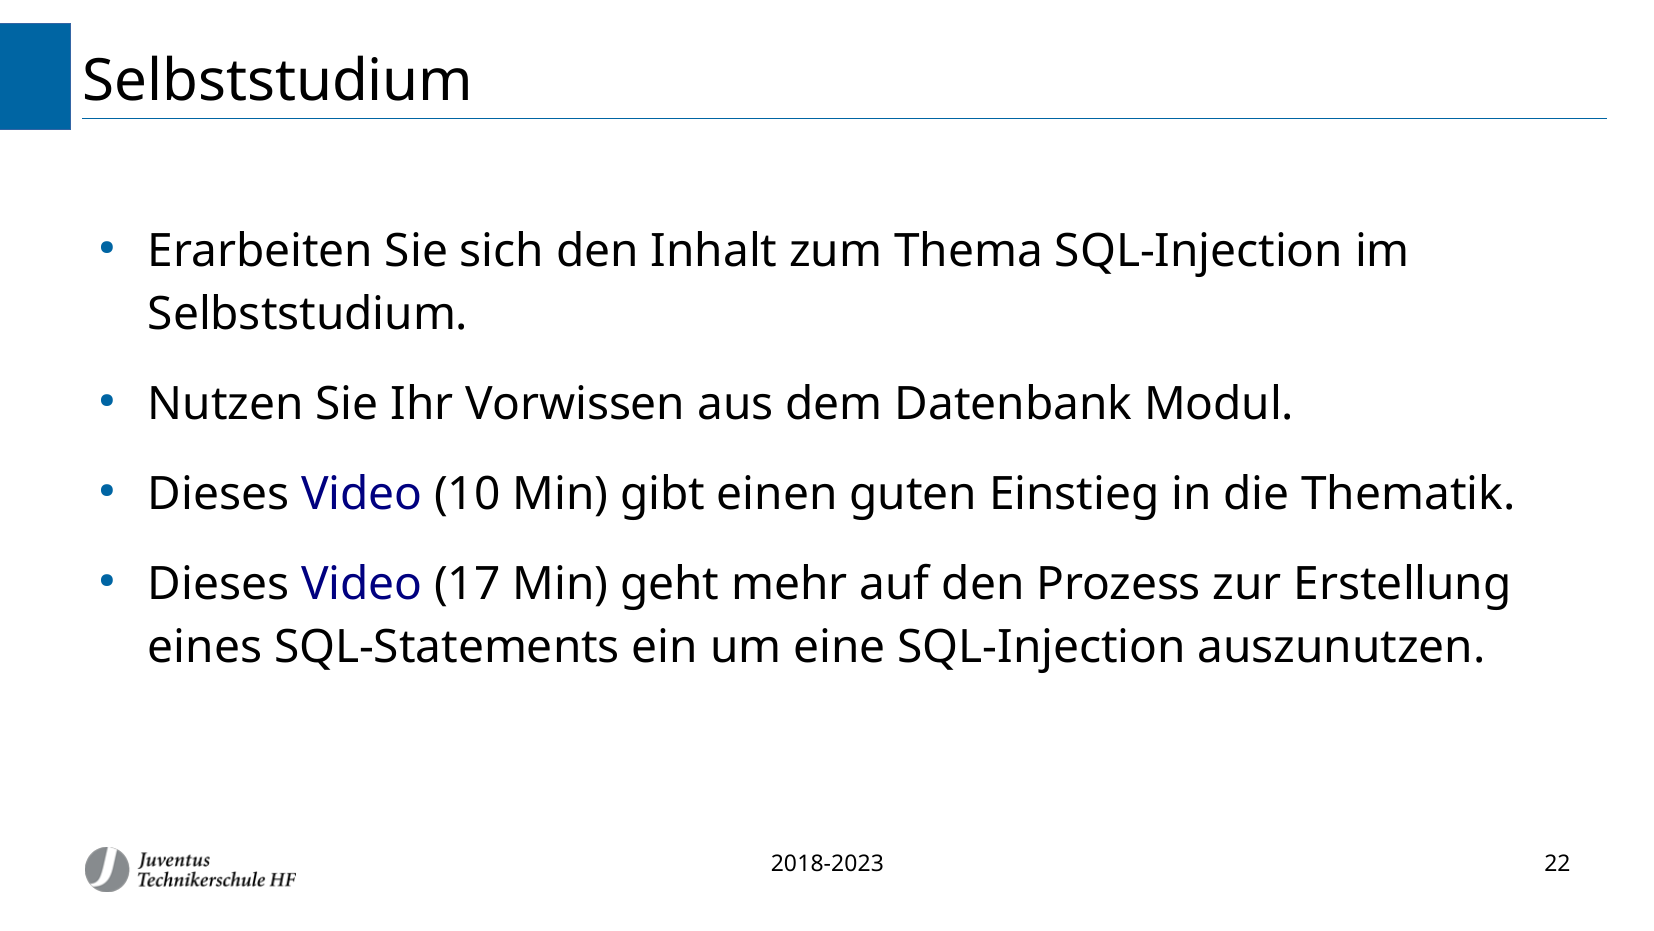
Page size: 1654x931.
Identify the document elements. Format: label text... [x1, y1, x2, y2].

title Selbststudium [82, 37, 1571, 119]
list Erarbeiten Sie sich den Inhalt zum Thema SQL-Injection im Selbststudium. Nutzen Sie Ihr Vorwissen aus dem Datenbank Modul. Dieses Video (10 Min) gibt einen guten Einstieg in die Thematik. Dieses Video (17 Min) geht mehr auf den Prozess zur Erstellung eines SQL-Statements ein um eine SQL-Injection auszunutzen. [82, 217, 1571, 758]
picture [85, 847, 296, 892]
